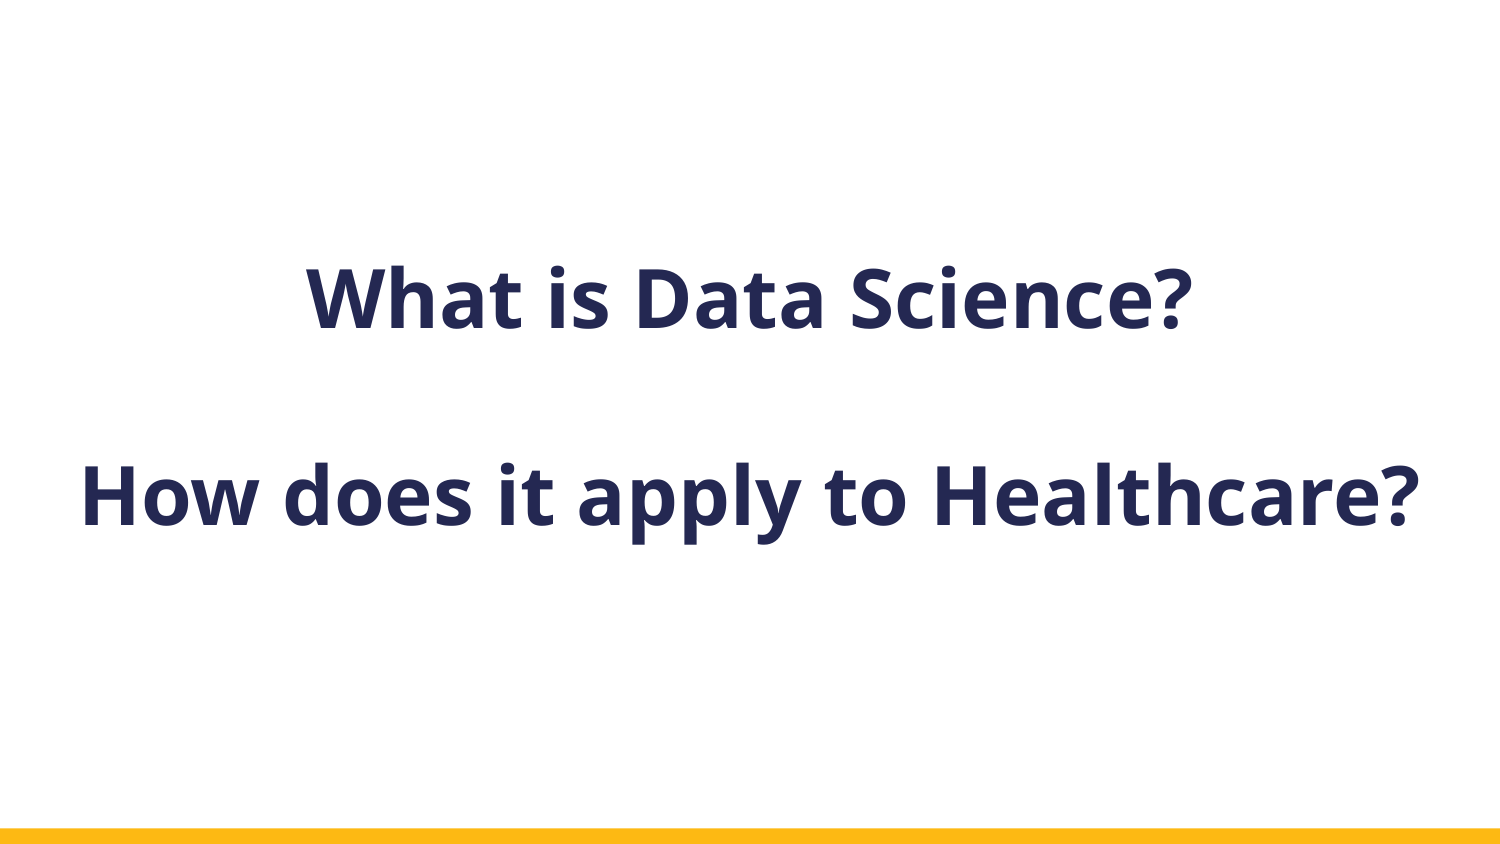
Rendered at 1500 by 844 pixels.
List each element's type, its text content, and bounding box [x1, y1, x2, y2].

title What is Data Science? How does it apply to Healthcare? [0, 171, 1500, 550]
